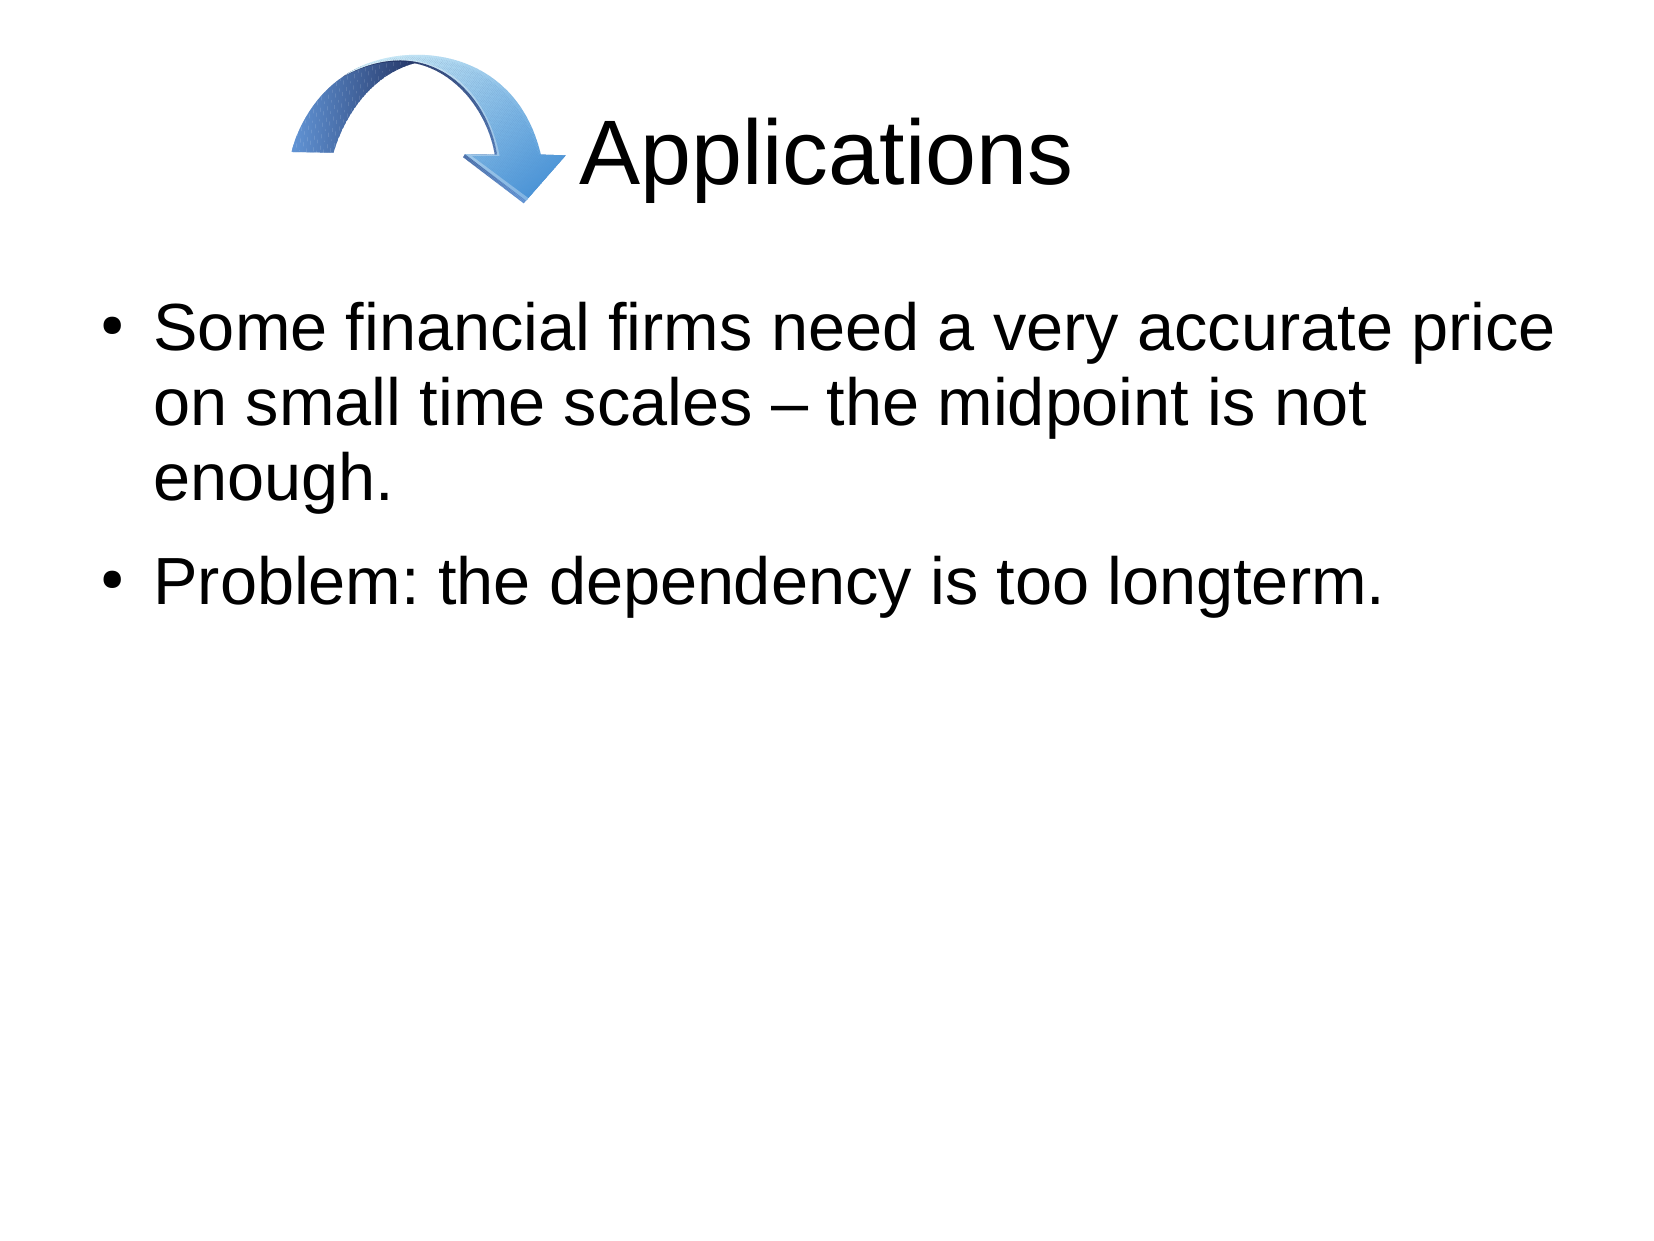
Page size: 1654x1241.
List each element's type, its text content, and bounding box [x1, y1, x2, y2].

title Applications [82, 49, 1571, 257]
picture [283, 45, 575, 213]
list Some financial firms need a very accurate price on small time scales – the midpoint is not enough. Problem: the dependency is too longterm. [82, 290, 1571, 1010]
